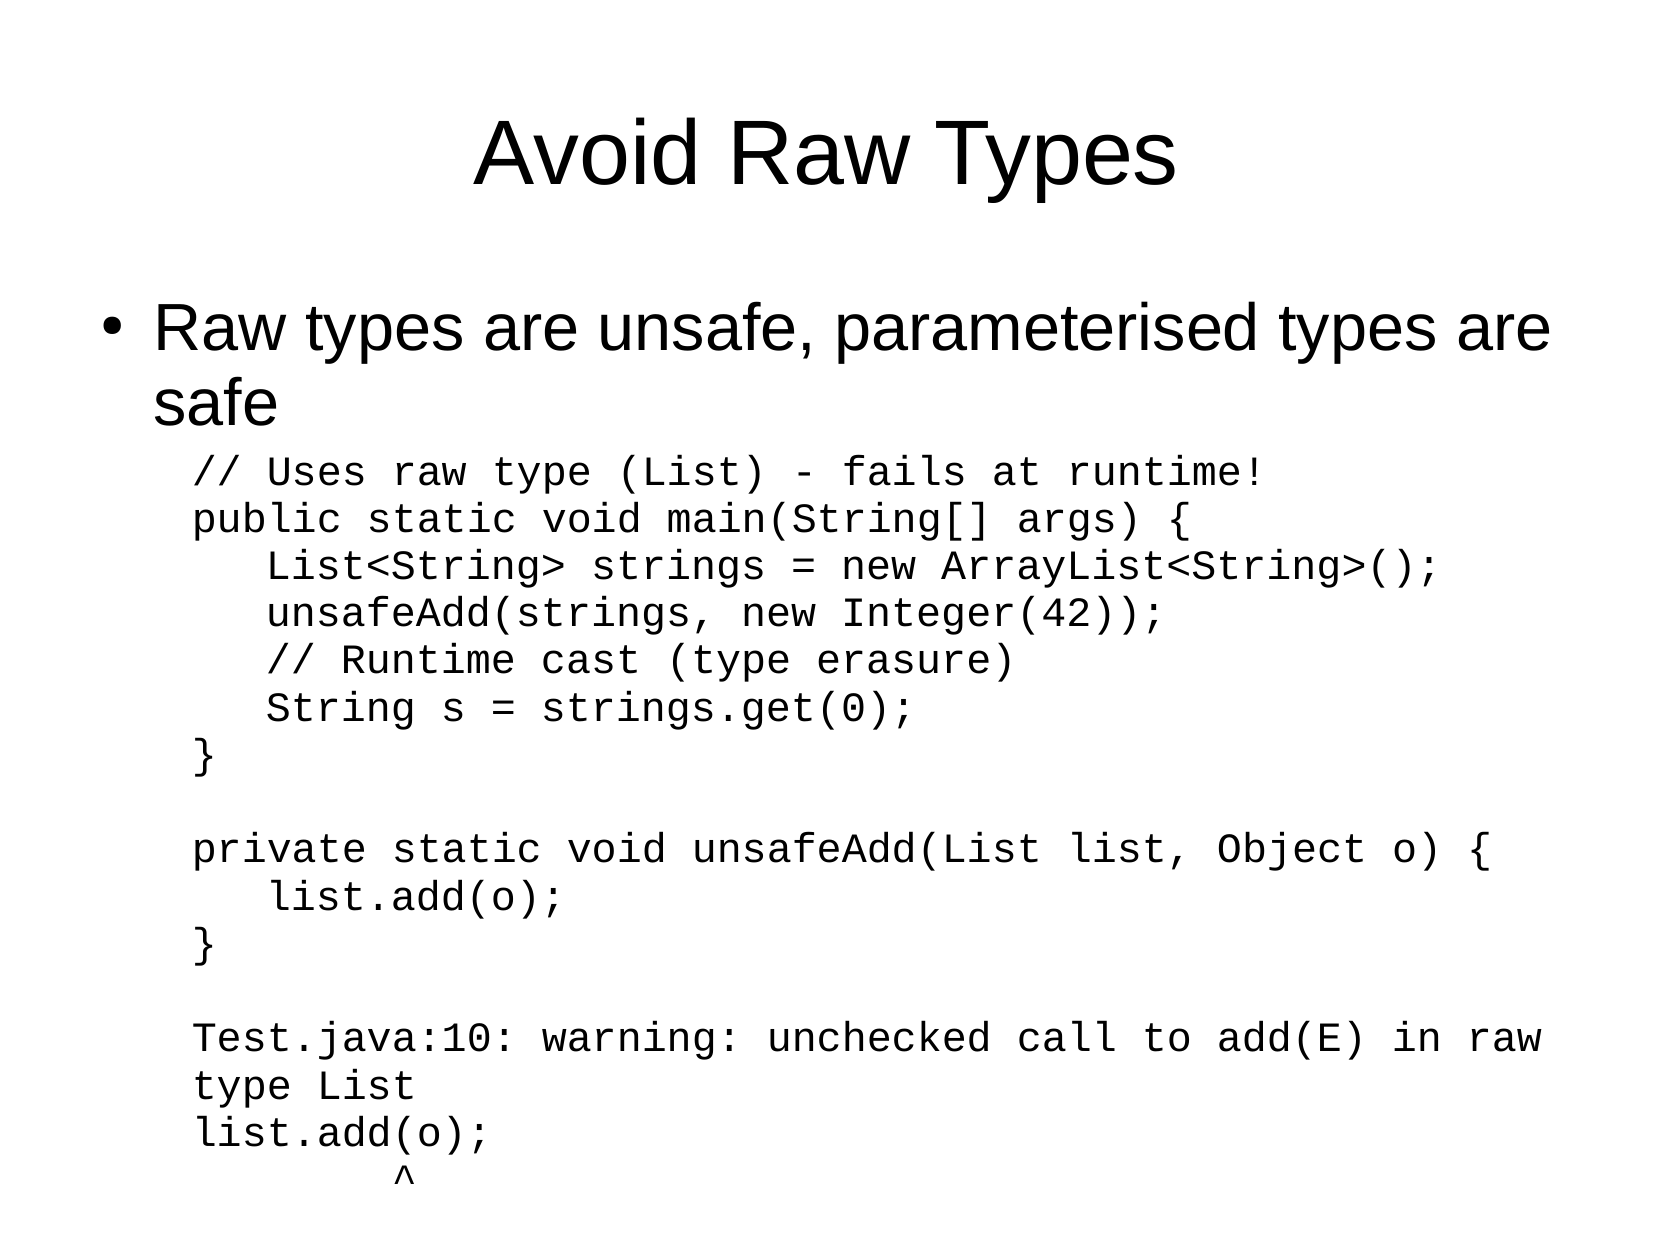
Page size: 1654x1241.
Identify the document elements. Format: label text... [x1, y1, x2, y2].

text_box // Uses raw type (List) - fails at runtime! public static void main(String[] args) { List<String> strings = new ArrayList<String>(); unsafeAdd(strings, new Integer(42)); // Runtime cast (type erasure) String s = strings.get(0); } private static void unsafeAdd(List list, Object o) { list.add(o); } Test.java:10: warning: unchecked call to add(E) in raw type List list.add(o); ^ [177, 442, 1565, 1174]
title Avoid Raw Types [82, 56, 1571, 250]
list Raw types are unsafe, parameterised types are safe [82, 290, 1571, 1094]
